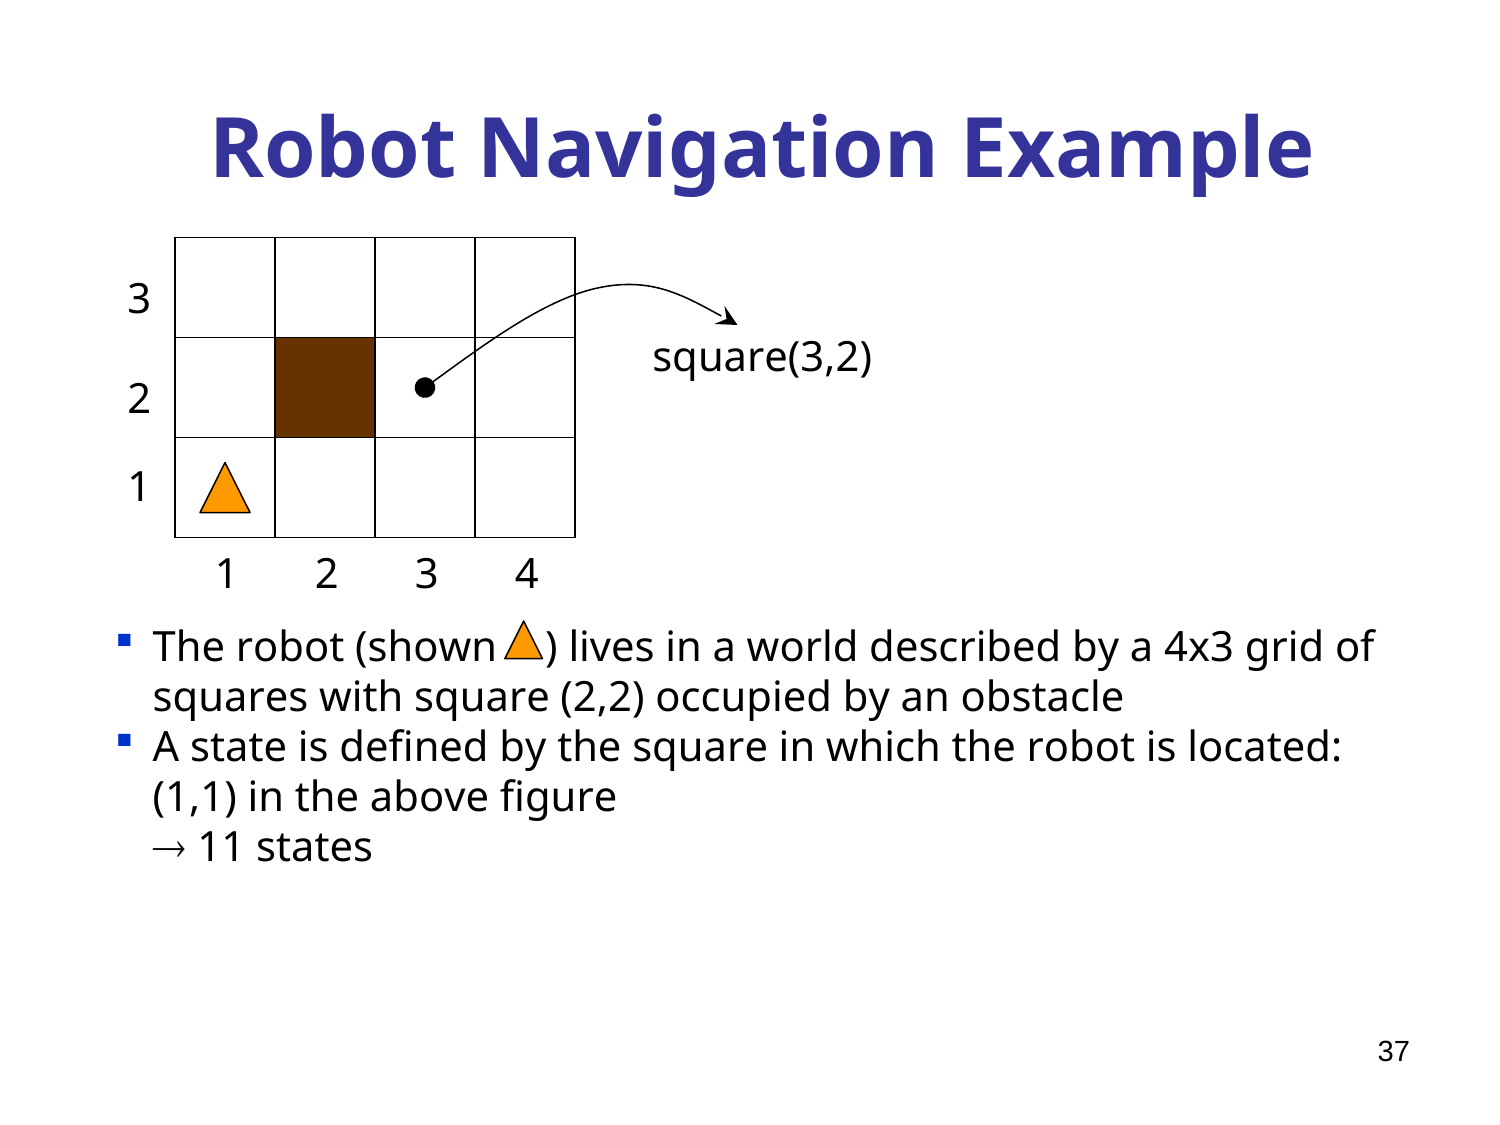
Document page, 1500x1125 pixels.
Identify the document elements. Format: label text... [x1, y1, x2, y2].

text_box [200, 462, 251, 513]
text_box square(3,2) [637, 321, 888, 388]
text_box 3 [399, 539, 454, 605]
text_box 2 [300, 539, 354, 605]
text_box <number> [1074, 1024, 1426, 1103]
text_box 2 [112, 364, 167, 430]
text_box [274, 337, 375, 438]
title Robot Navigation Example [99, 49, 1425, 238]
text_box The robot (shown ) lives in a world described by a 4x3 grid of squares with square (2,2) occupied by an obstacle A state is defined by the square in which the robot is located: (1,1) in the above figure  11 states [99, 612, 1451, 879]
text_box 3 [112, 264, 167, 330]
text_box 1 [200, 539, 254, 605]
text_box 1 [112, 451, 167, 518]
text_box [504, 621, 543, 659]
text_box 4 [500, 539, 554, 605]
